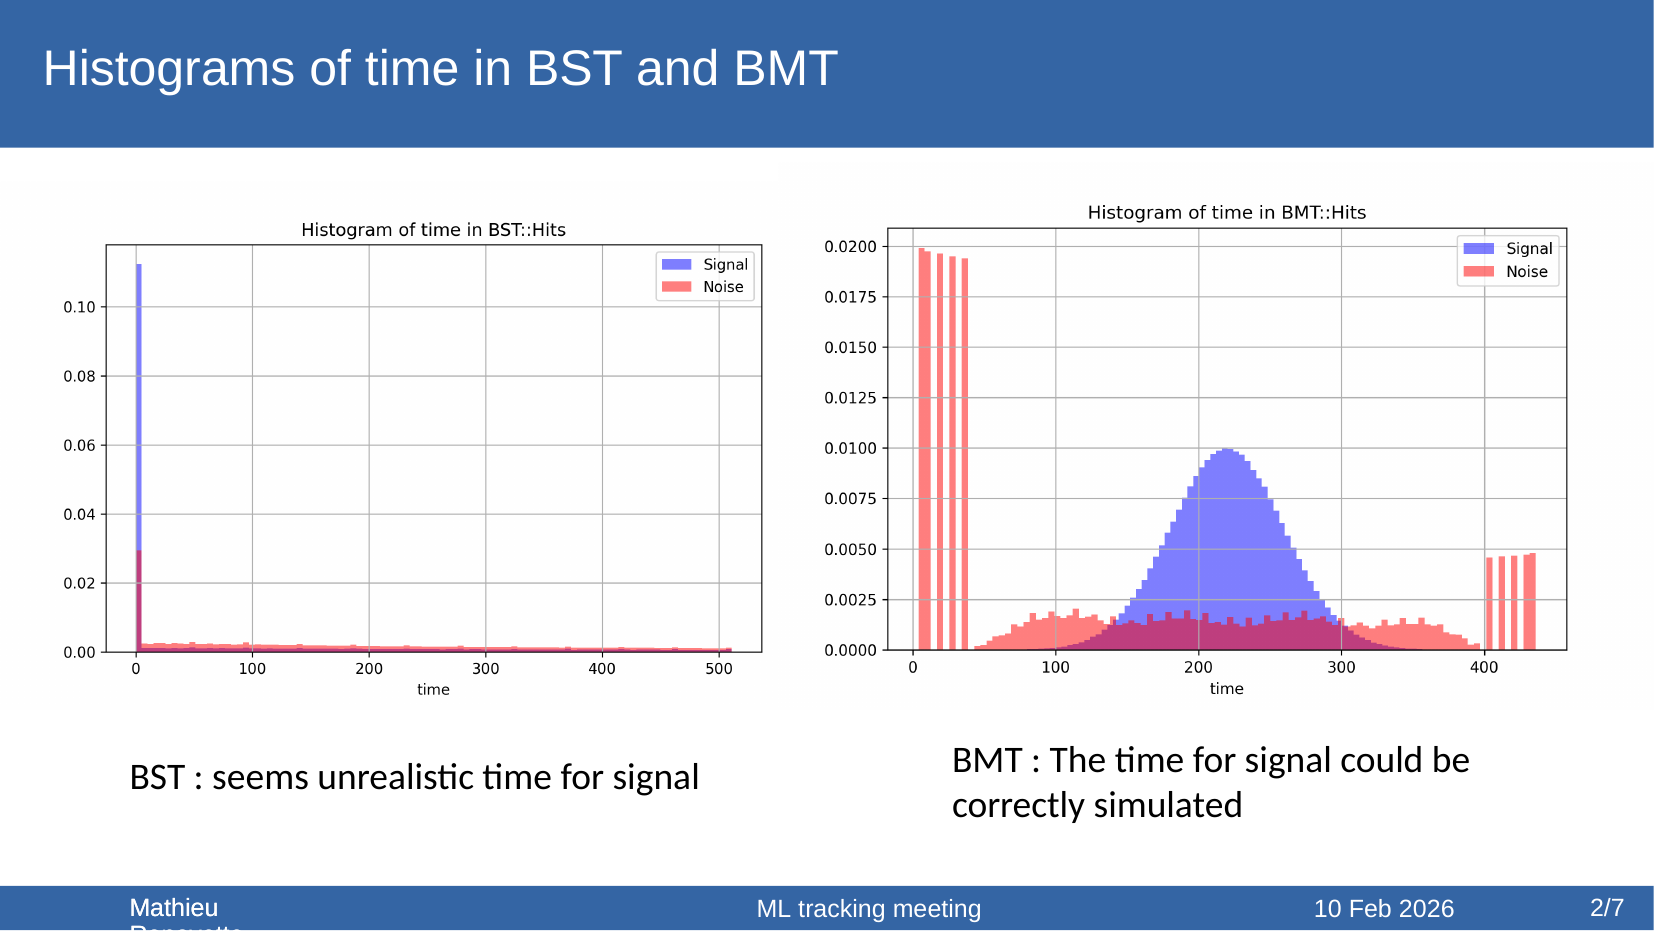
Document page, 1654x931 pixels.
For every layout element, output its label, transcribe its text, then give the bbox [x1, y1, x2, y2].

picture [0, 162, 1654, 710]
text_box 2/7 [1575, 885, 1654, 930]
text_box Mathieu Ronayette [114, 885, 355, 929]
text_box [226, 885, 1654, 931]
text_box BST : seems unrealistic time for signal [114, 744, 731, 806]
text_box Histograms of time in BST and BMT [27, 32, 1192, 106]
text_box BMT : The time for signal could be correctly simulated [937, 727, 1540, 834]
text_box 10 Feb 2026 [1299, 887, 1536, 931]
text_box ML tracking meeting [734, 887, 1010, 931]
text_box [0, 0, 1654, 148]
text_box [0, 885, 131, 931]
